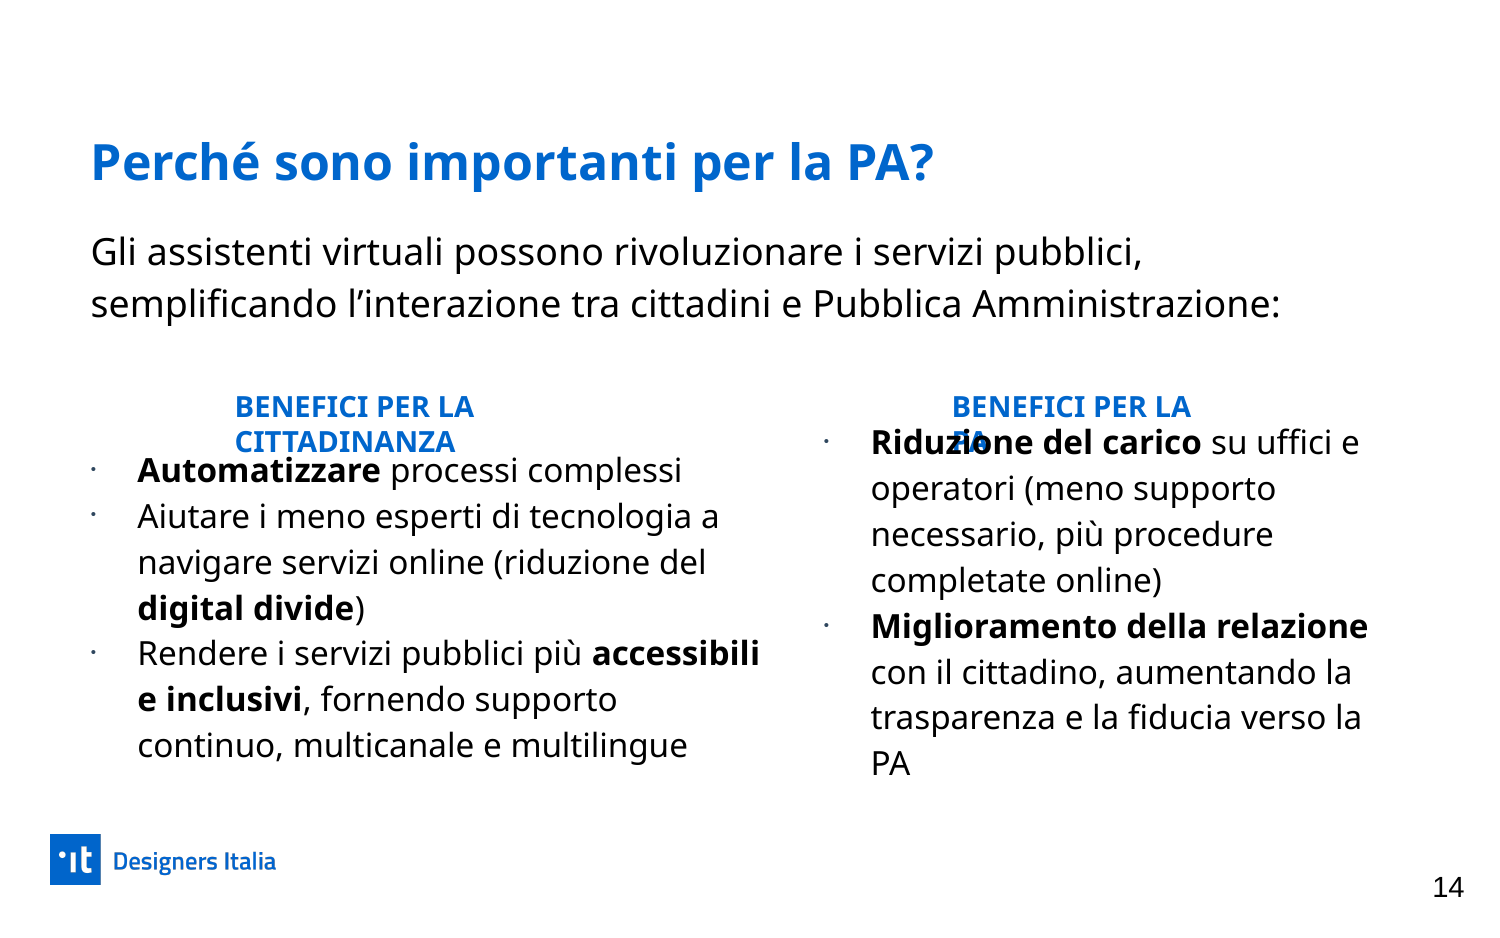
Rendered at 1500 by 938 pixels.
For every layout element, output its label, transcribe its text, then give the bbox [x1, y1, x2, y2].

picture [50, 834, 289, 885]
text_box Automatizzare processi complessi Aiutare i meno esperti di tecnologia a navigare servizi online (riduzione del digital divide) Rendere i servizi pubblici più accessibili e inclusivi, fornendo supporto continuo, multicanale e multilingue [75, 428, 790, 780]
text_box Perché sono importanti per la PA? [75, 115, 1341, 196]
text_box Gli assistenti virtuali possono rivoluzionare i servizi pubblici, semplificando l’interazione tra cittadini e Pubblica Amministrazione: [75, 206, 1341, 340]
text_box BENEFICI PER LA CITTADINANZA [219, 380, 676, 428]
text_box Riduzione del carico su uffici e operatori (meno supporto necessario, più procedure completate online) Miglioramento della relazione con il cittadino, aumentando la trasparenza e la fiducia verso la PA [808, 400, 1422, 798]
text_box BENEFICI PER LA PA [936, 380, 1240, 400]
slide_number <numero> [1389, 850, 1480, 922]
